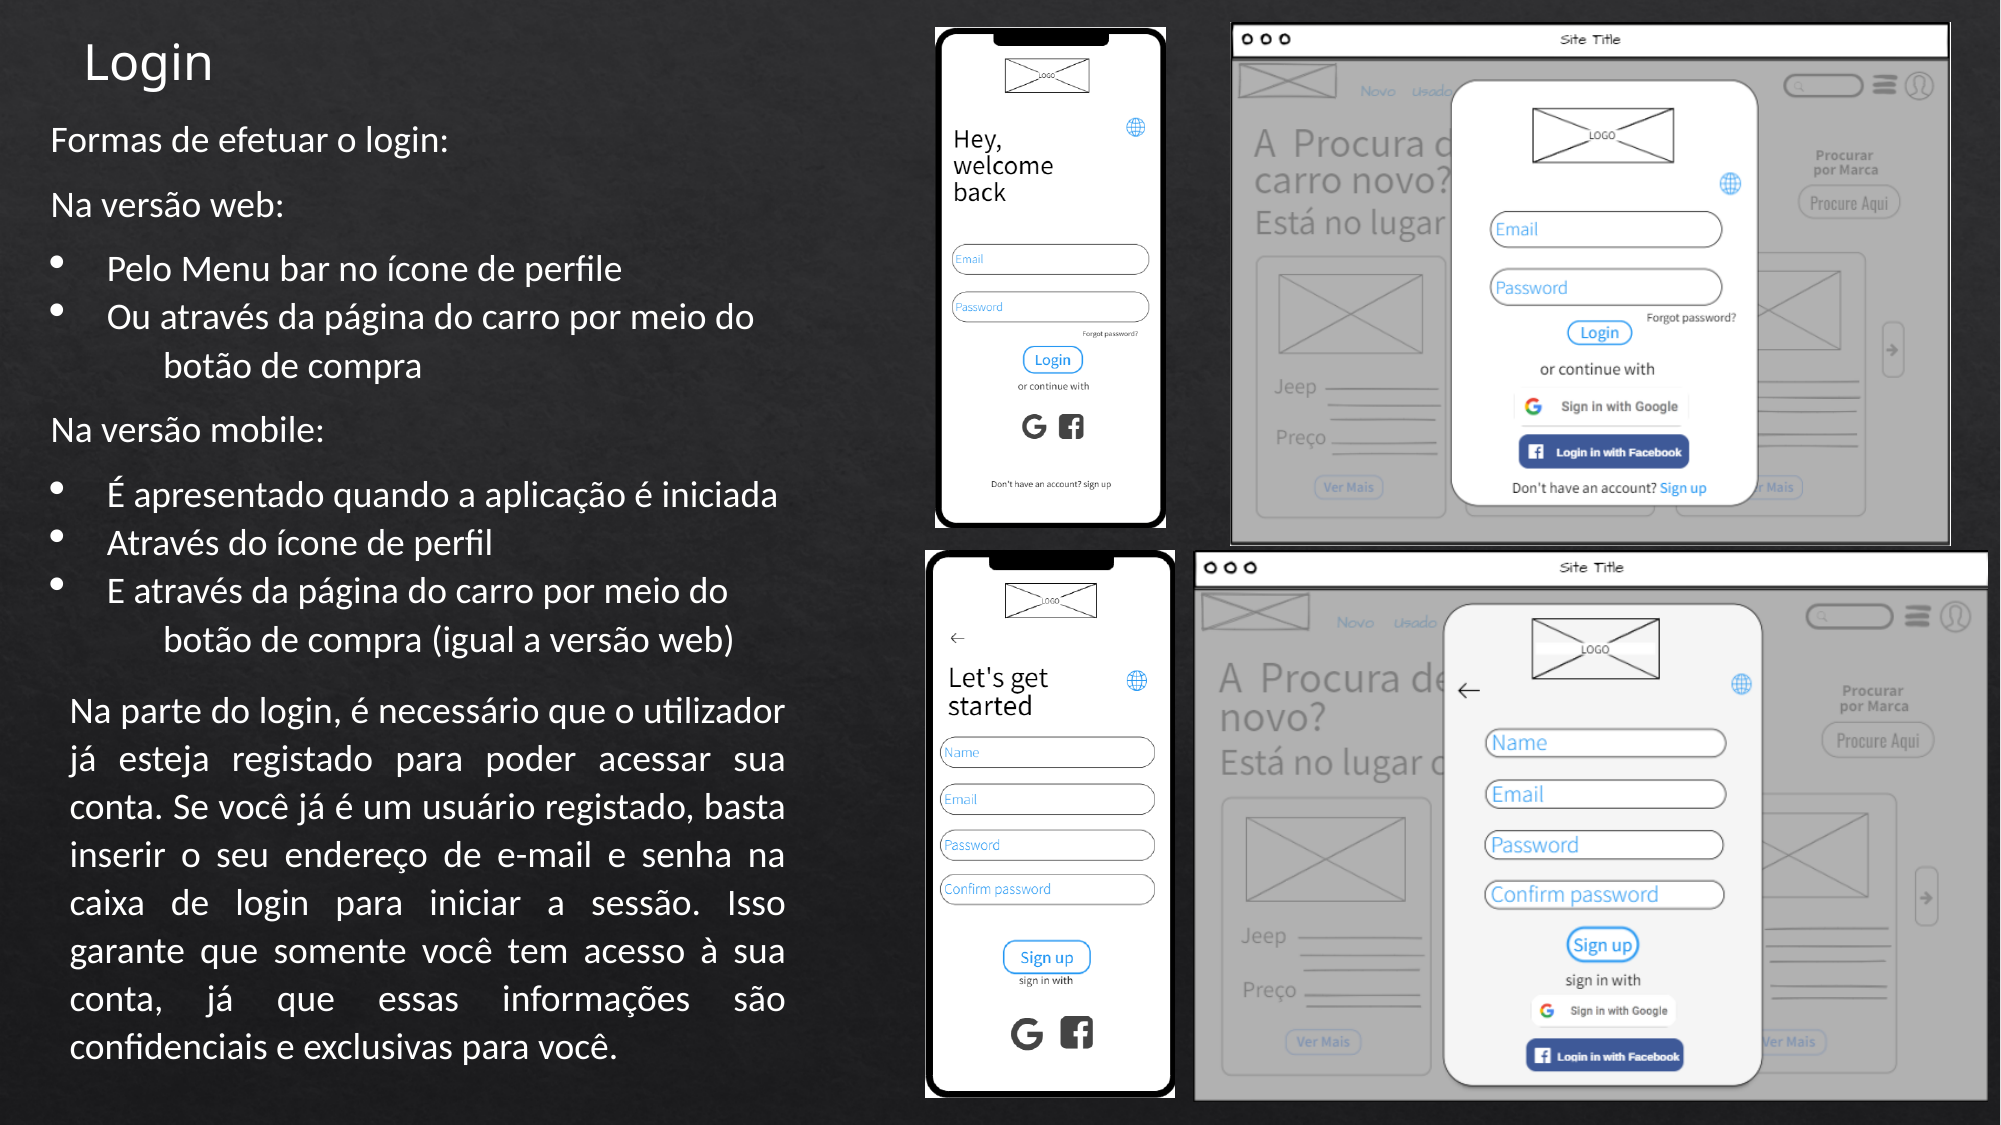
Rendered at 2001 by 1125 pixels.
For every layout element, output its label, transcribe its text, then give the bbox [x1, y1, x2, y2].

picture [1193, 551, 1988, 1102]
picture [1230, 22, 1951, 546]
text_box Formas de efetuar o login: Na versão web: Pelo Menu bar no ícone de perfile Ou através da página do carro por meio do botão de compra Na versão mobile: É apresentado quando a aplicação é iniciada Através do ícone de perfil E através da página do carro por meio do botão de compra (igual a versão web) [35, 104, 821, 736]
picture [935, 27, 1166, 528]
picture [925, 551, 1175, 1098]
text_box Na parte do login, é necessário que o utilizador já esteja registado para poder acessar sua conta. Se você já é um usuário registado, basta inserir o seu endereço de e-mail e senha na caixa de login para iniciar a sessão. Isso garante que somente você tem acesso à sua conta, já que essas informações são confidenciais e exclusivas para você. [54, 675, 802, 1125]
text_box Login [68, 22, 372, 144]
